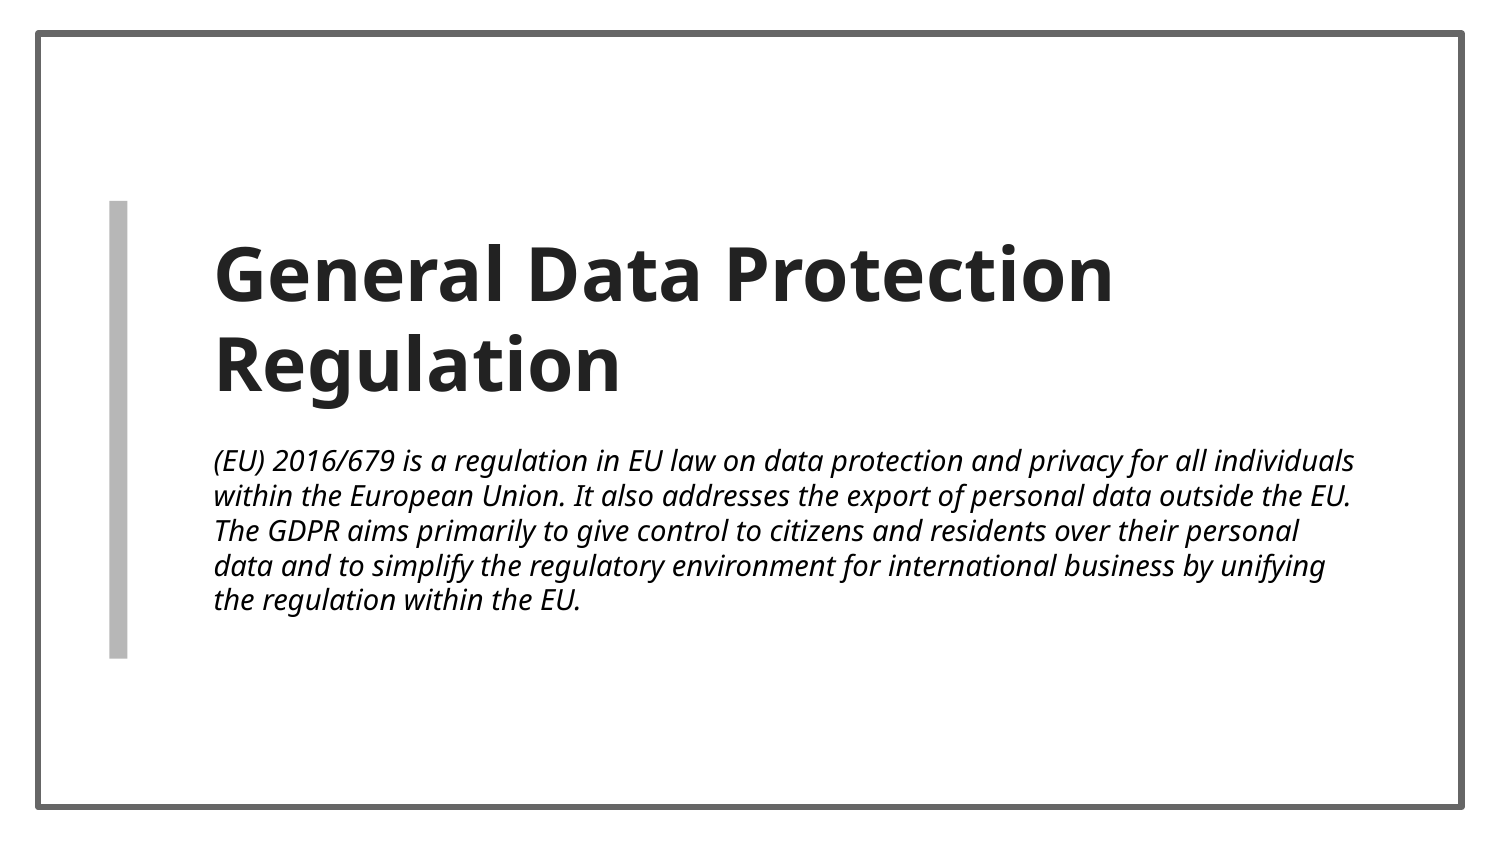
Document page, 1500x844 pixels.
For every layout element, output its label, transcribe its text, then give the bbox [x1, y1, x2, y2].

text_box General Data Protection Regulation (EU) 2016/679 is a regulation in EU law on data protection and privacy for all individuals within the European Union. It also addresses the export of personal data outside the EU. The GDPR aims primarily to give control to citizens and residents over their personal data and to simplify the regulatory environment for international business by unifying the regulation within the EU. [198, 137, 1380, 707]
text_box [109, 200, 128, 659]
